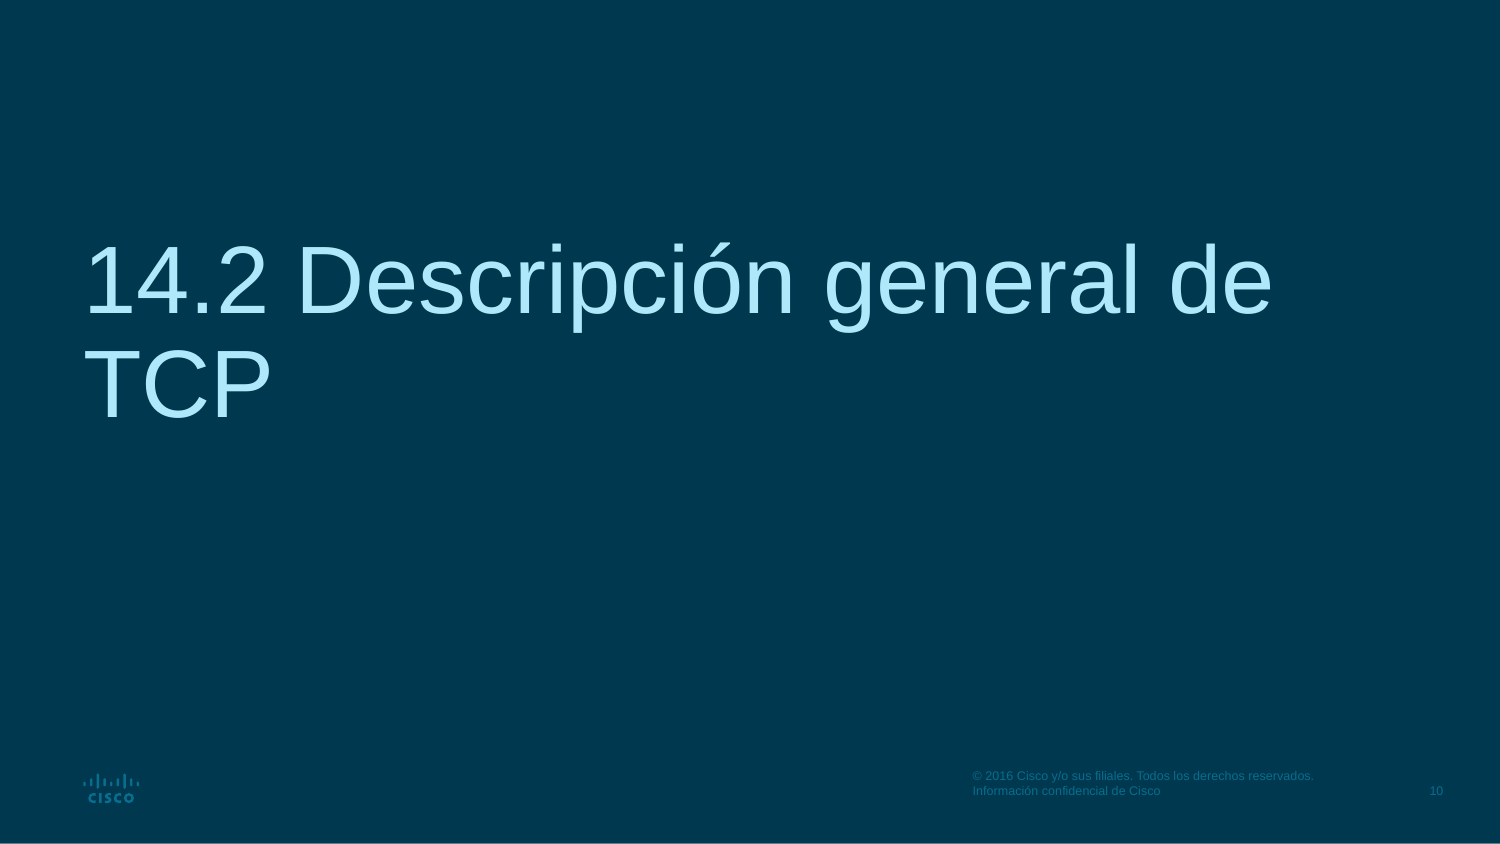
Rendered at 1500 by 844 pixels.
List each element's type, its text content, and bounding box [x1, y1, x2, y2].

title 14.2 Descripción general de TCP [68, 293, 1356, 446]
